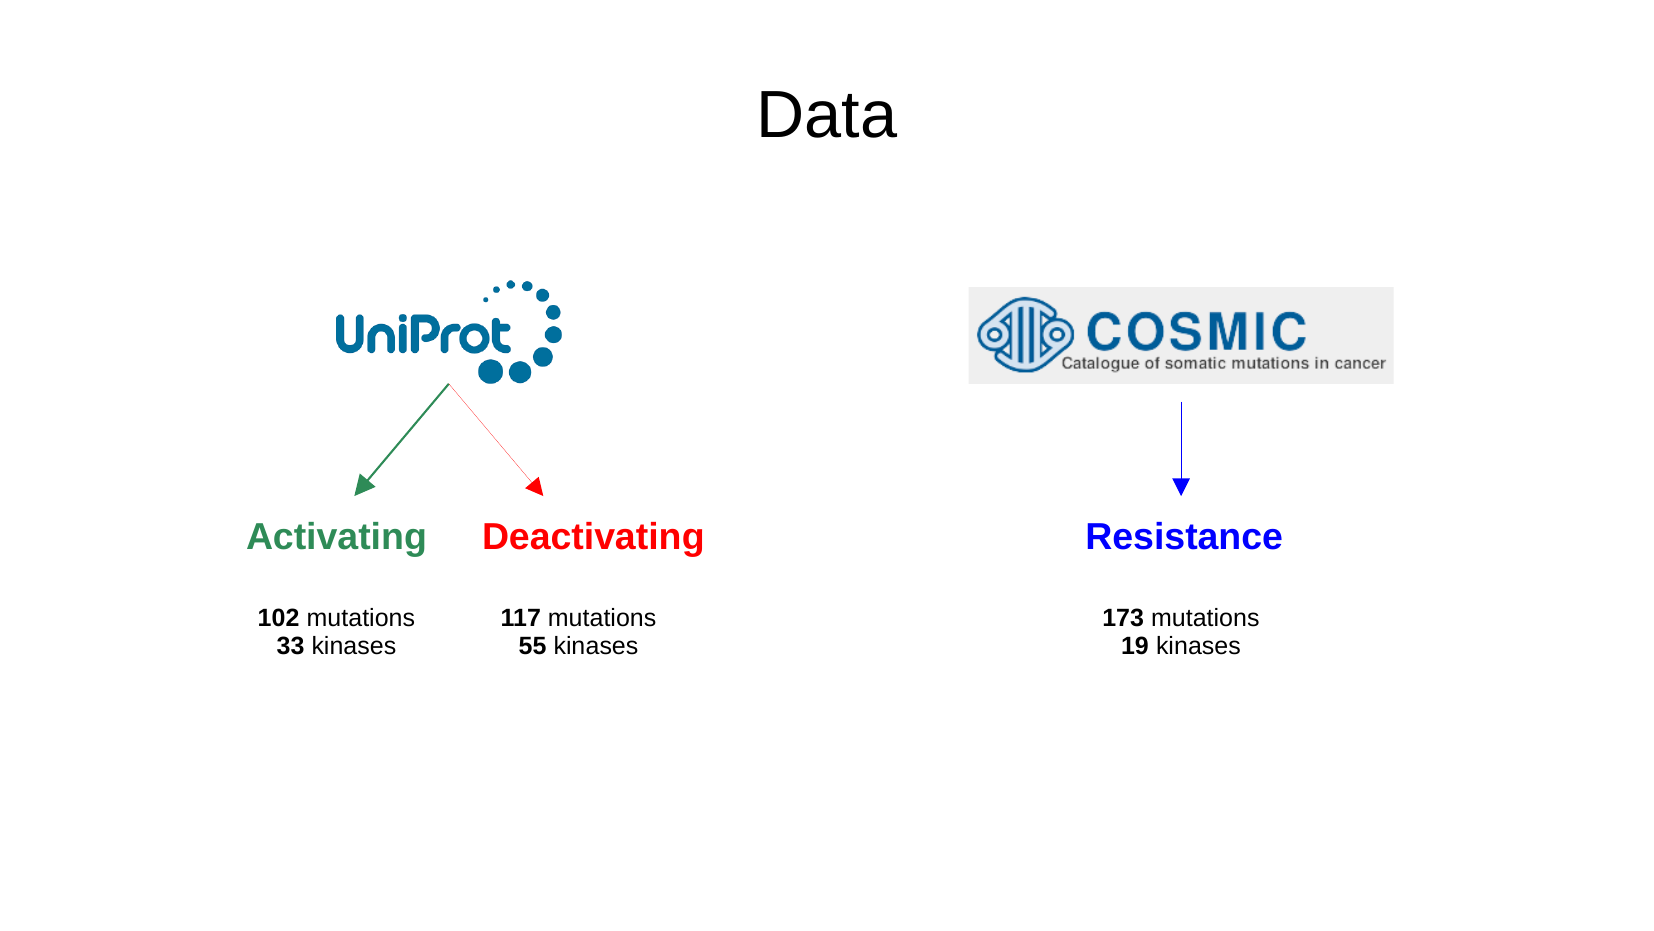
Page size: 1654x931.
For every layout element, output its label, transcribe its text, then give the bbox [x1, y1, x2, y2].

picture [968, 287, 1394, 384]
title Data [82, 37, 1571, 193]
text_box 173 mutations 19 kinases [1068, 596, 1294, 668]
text_box Resistance [1045, 507, 1323, 567]
text_box 117 mutations 55 kinases [466, 596, 691, 668]
text_box Deactivating [454, 507, 733, 567]
picture [336, 280, 562, 384]
text_box 102 mutations 33 kinases [224, 596, 449, 668]
text_box Activating [224, 507, 449, 567]
